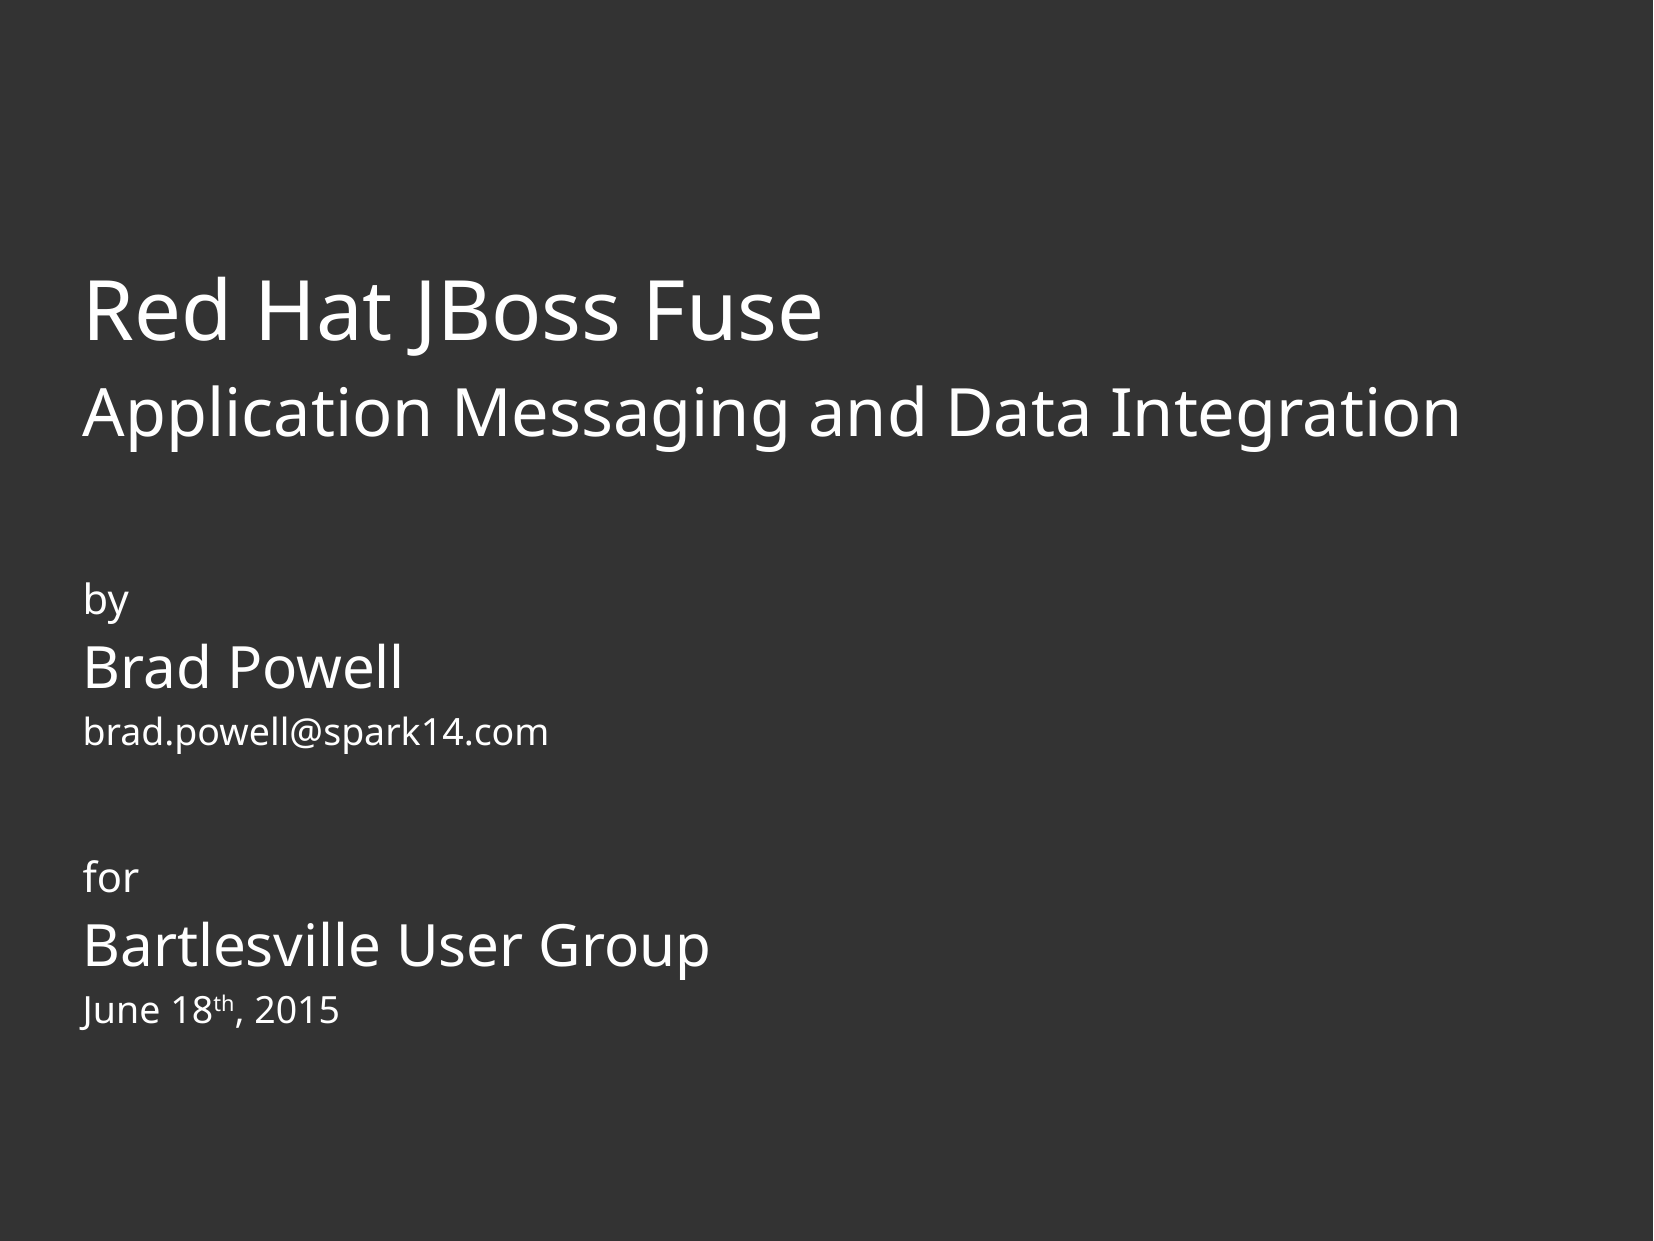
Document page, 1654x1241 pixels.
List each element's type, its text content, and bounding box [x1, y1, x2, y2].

subtitle Red Hat JBoss Fuse Application Messaging and Data Integration by Brad Powell brad.powell@spark14.com for Bartlesville User Group June 18th, 2015 [82, 49, 1571, 1010]
